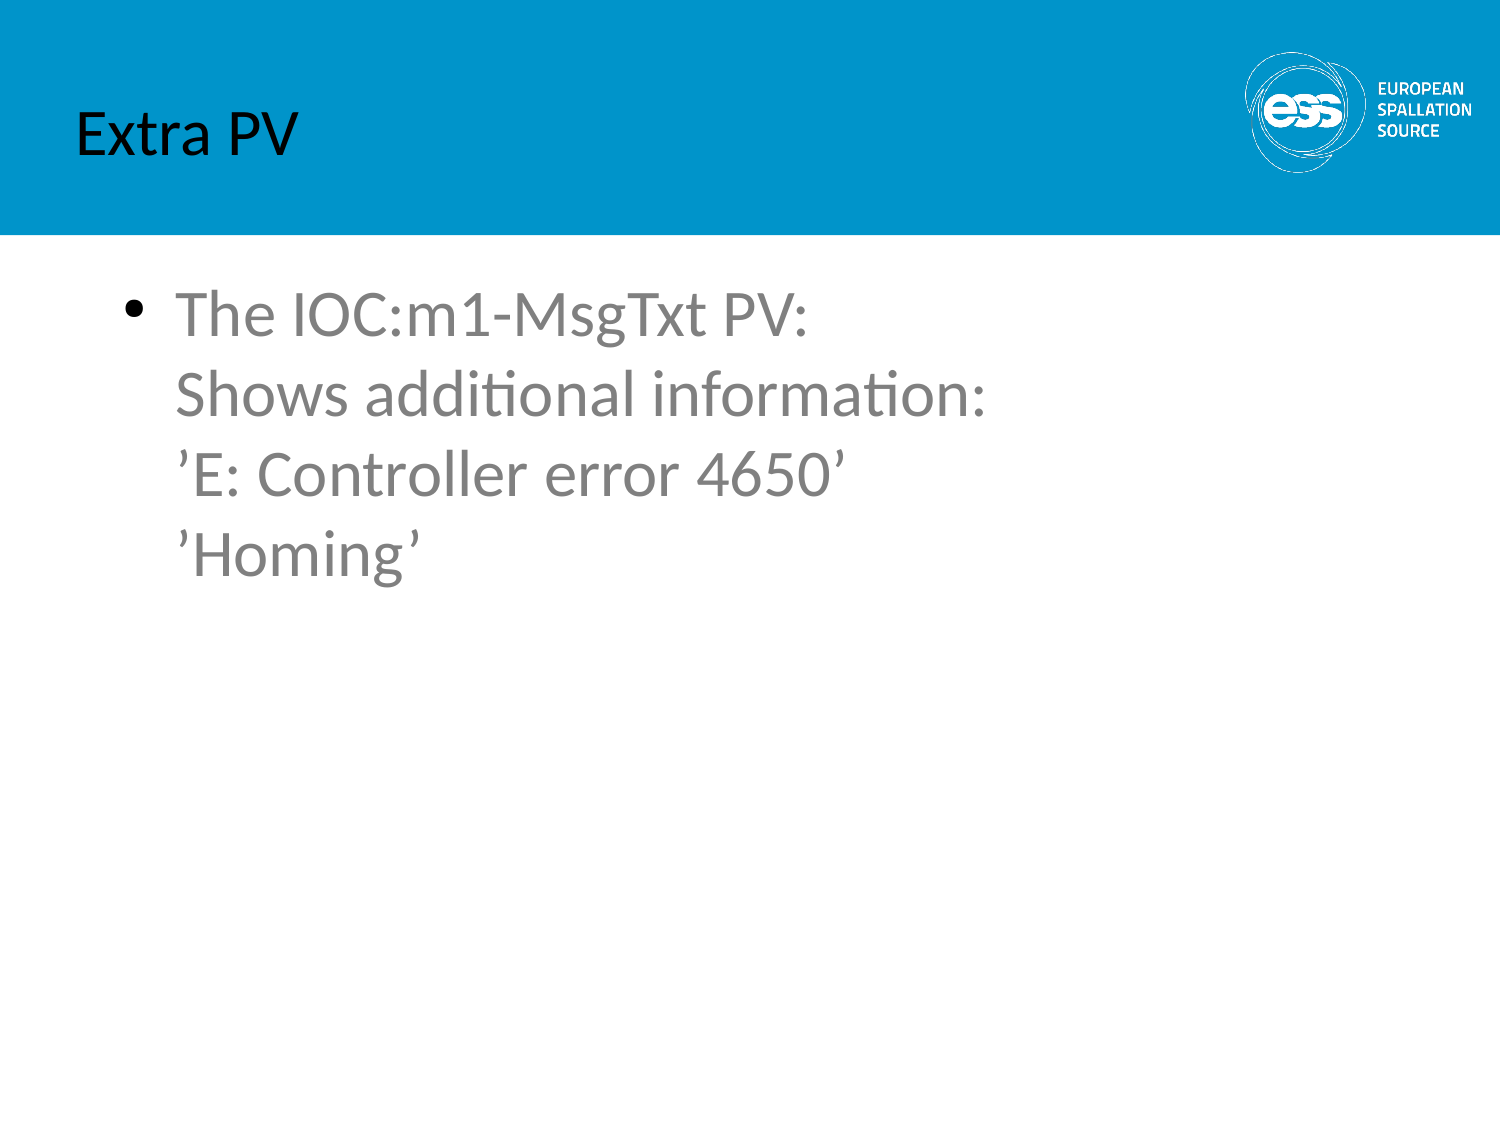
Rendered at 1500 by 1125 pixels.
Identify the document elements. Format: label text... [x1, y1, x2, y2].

list The IOC:m1-MsgTxt PV: Shows additional information: ’E: Controller error 4650’ ’Homing’ [90, 262, 1441, 1005]
picture [1422, 125, 1428, 134]
title Extra PV [75, 45, 1247, 233]
picture [1418, 104, 1423, 115]
picture [1409, 104, 1415, 115]
picture [1400, 83, 1407, 94]
picture [1436, 104, 1444, 115]
picture [1454, 83, 1458, 94]
picture [1389, 104, 1393, 115]
picture [1398, 109, 1406, 115]
picture [1432, 125, 1438, 136]
picture [1379, 83, 1385, 94]
picture [1264, 94, 1342, 127]
picture [1443, 86, 1450, 93]
picture [1423, 83, 1430, 94]
